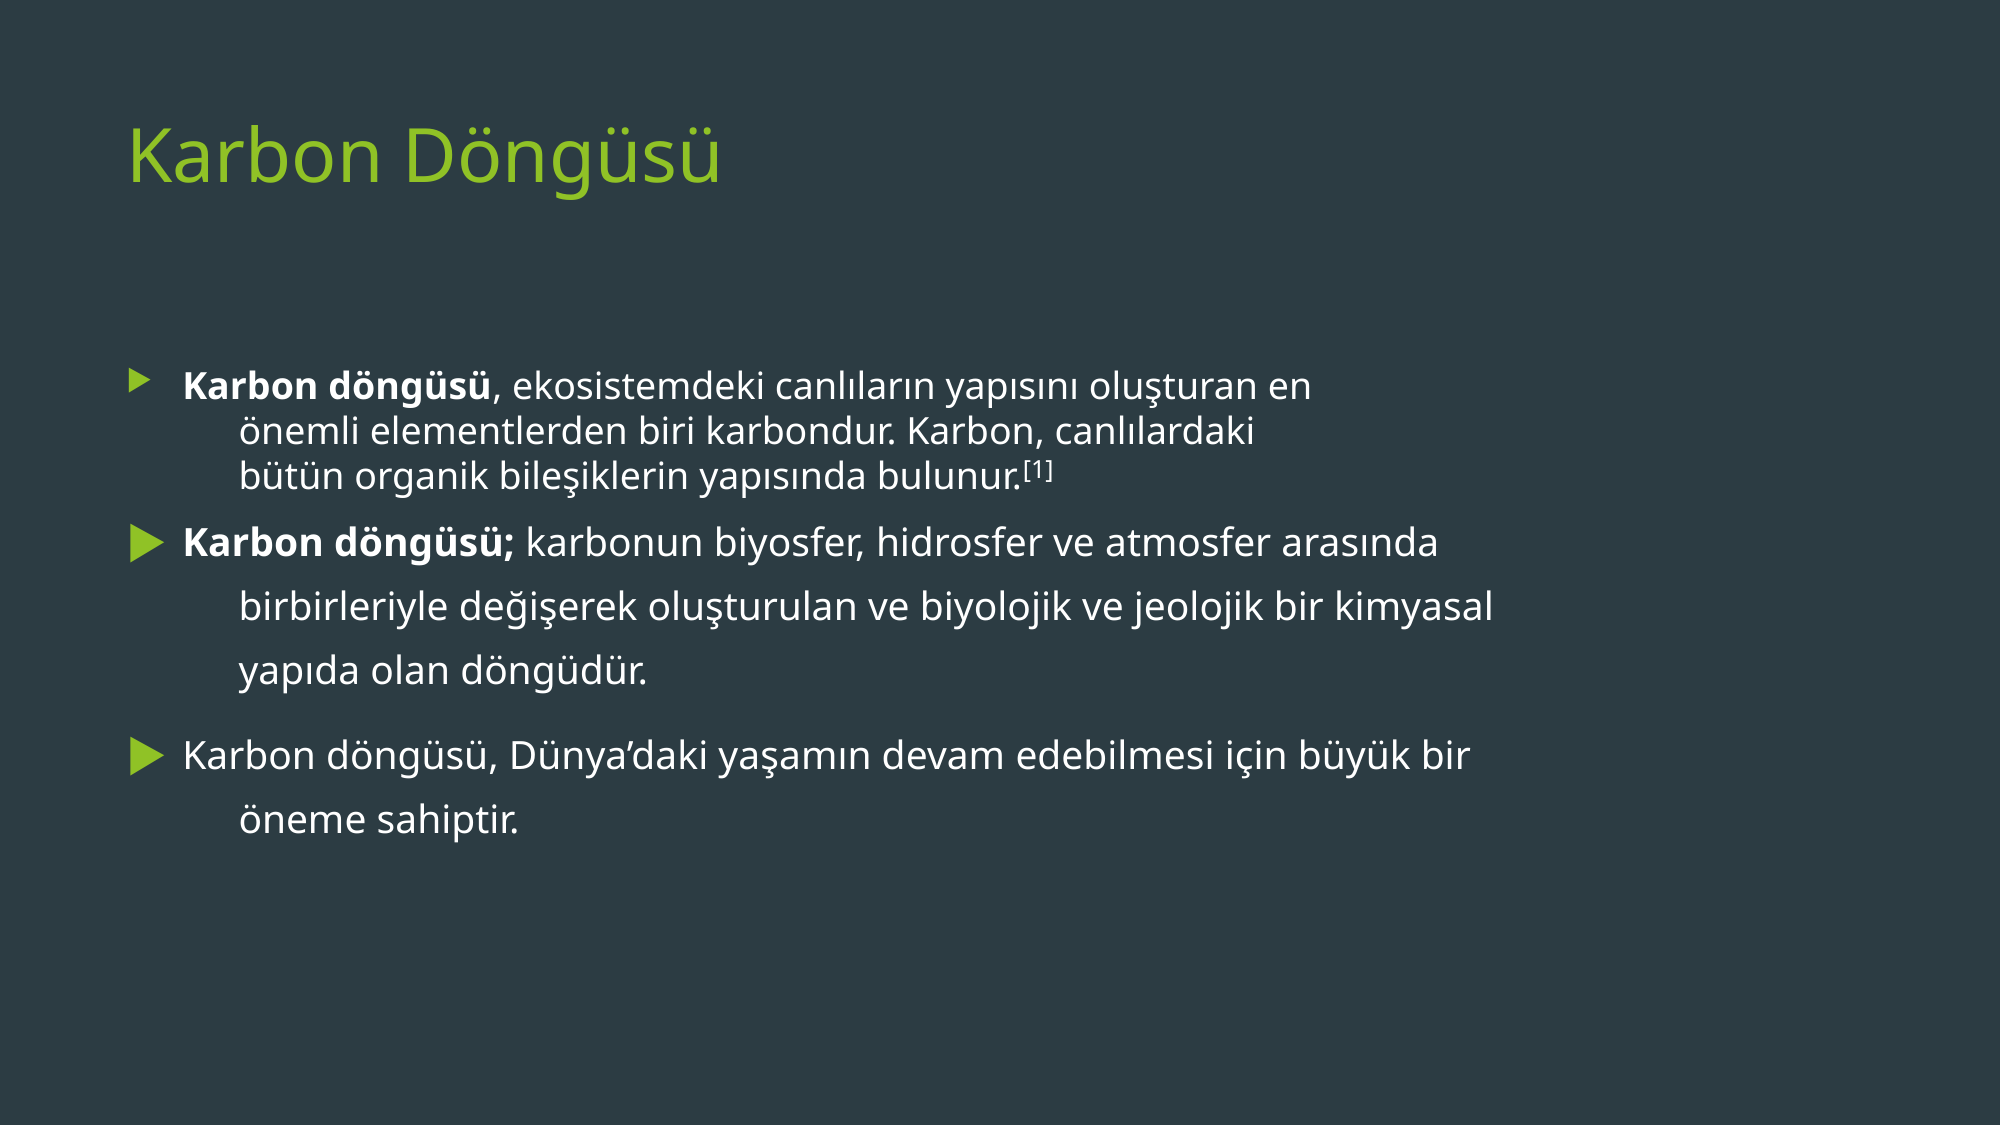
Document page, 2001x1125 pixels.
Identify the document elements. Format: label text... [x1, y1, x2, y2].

title Karbon Döngüsü [111, 99, 1522, 317]
list Karbon döngüsü, ekosistemdeki canlıların yapısını oluşturan en önemli elementlerden biri karbondur. Karbon, canlılardaki bütün organik bileşiklerin yapısında bulunur.[1] Karbon döngüsü; karbonun biyosfer, hidrosfer ve atmosfer arasında birbirleriyle değişerek oluşturulan ve biyolojik ve jeolojik bir kimyasal yapıda olan döngüdür. Karbon döngüsü, Dünya’daki yaşamın devam edebilmesi için büyük bir öneme sahiptir. [111, 354, 1522, 992]
